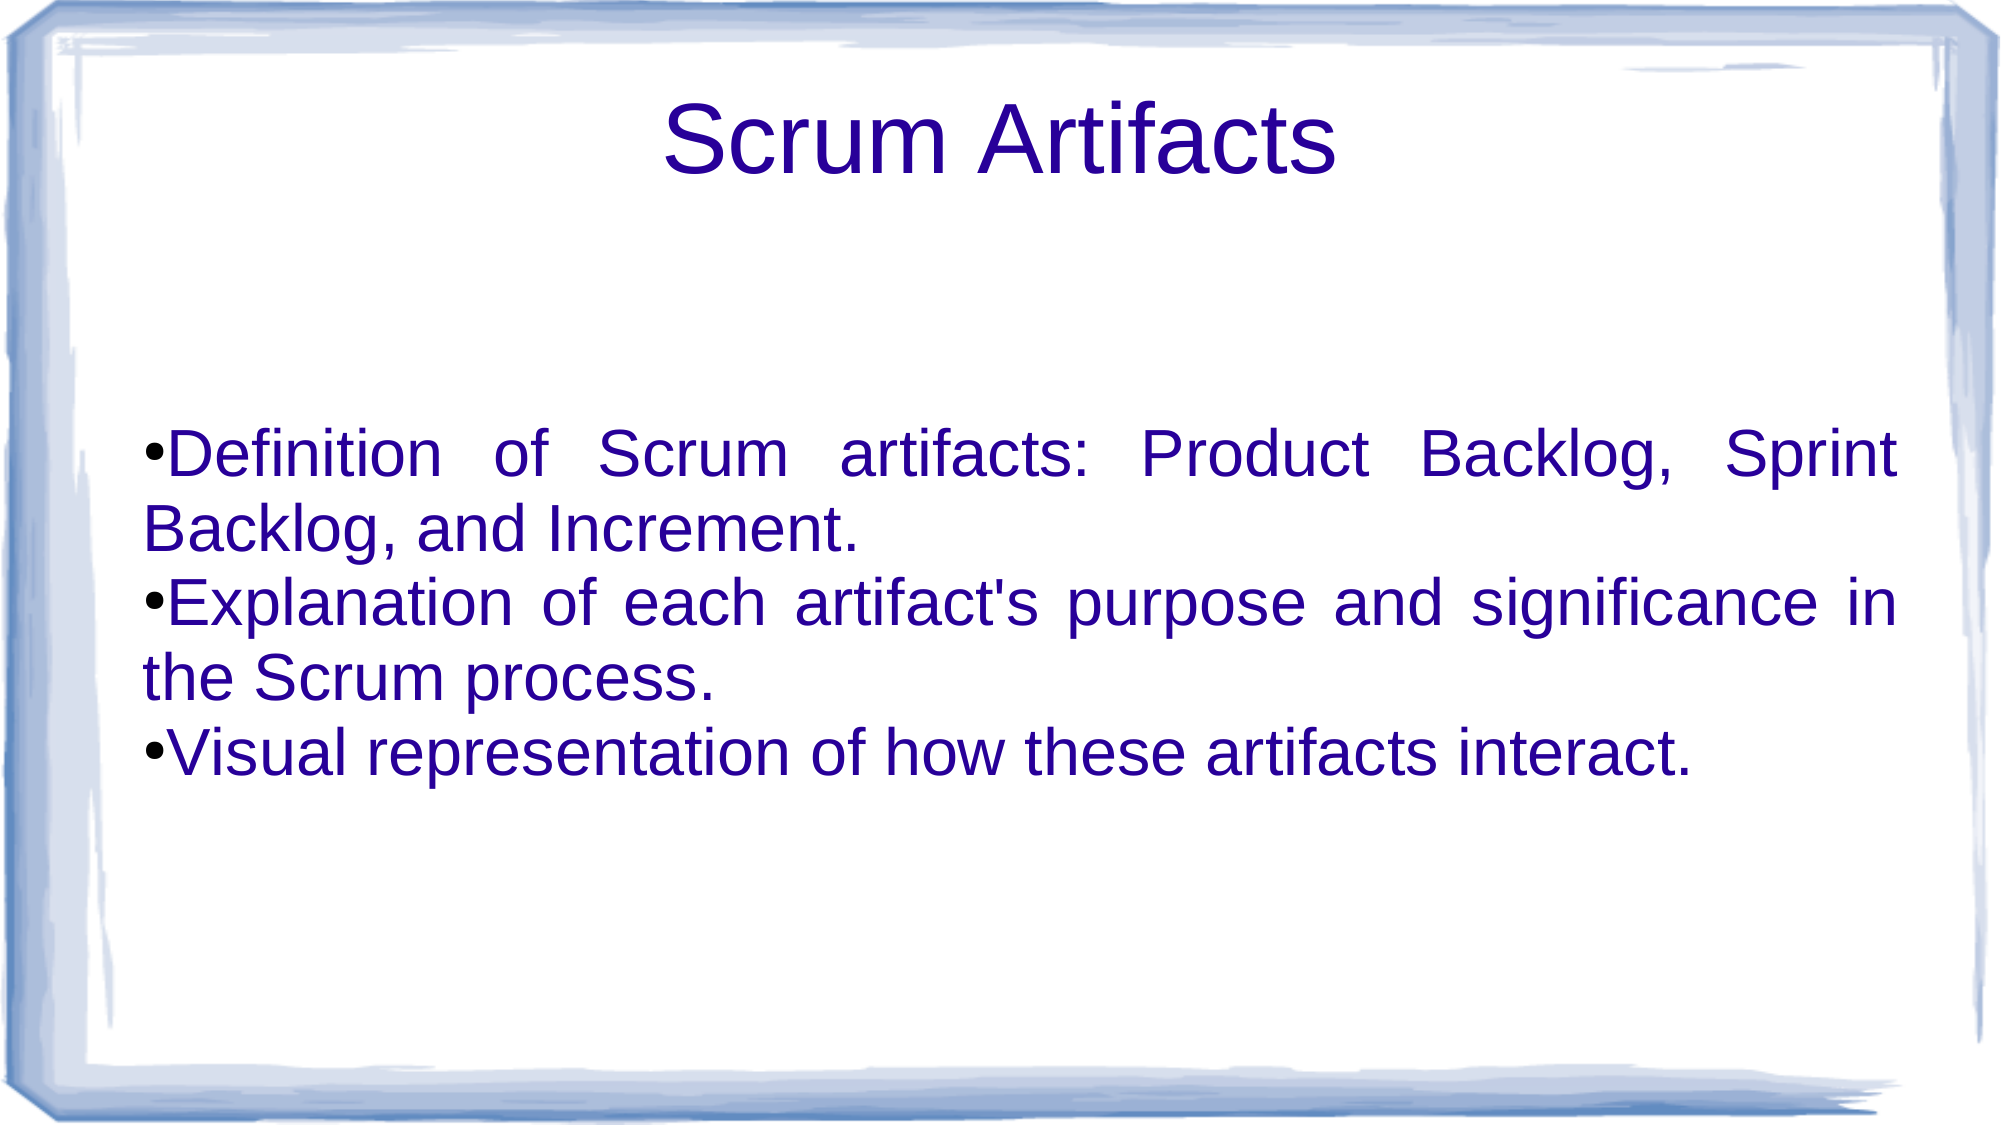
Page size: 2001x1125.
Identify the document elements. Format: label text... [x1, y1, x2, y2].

subtitle Definition of Scrum artifacts: Product Backlog, Sprint Backlog, and Increment. Explanation of each artifact's purpose and significance in the Scrum process. Visual representation of how these artifacts interact. [142, 294, 1900, 911]
picture [0, 0, 2001, 1125]
title Scrum Artifacts [99, 44, 1900, 233]
